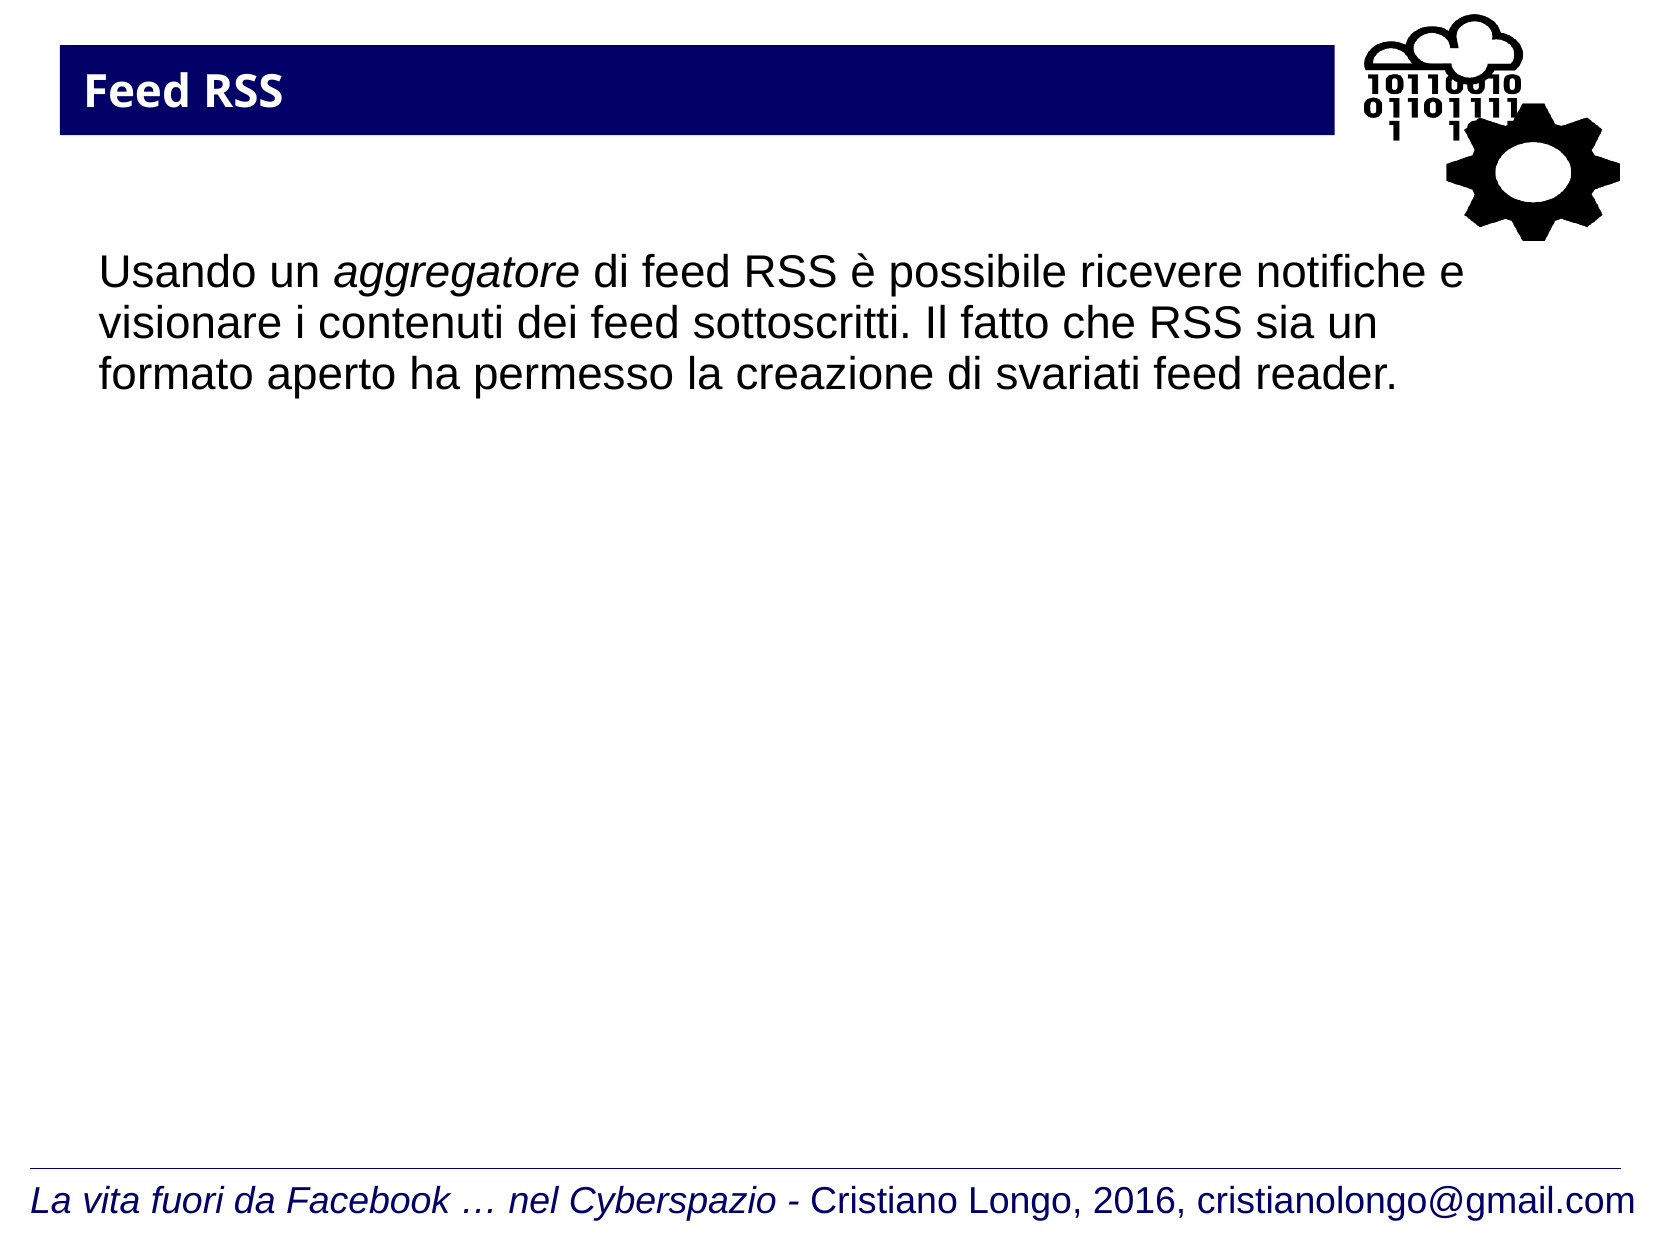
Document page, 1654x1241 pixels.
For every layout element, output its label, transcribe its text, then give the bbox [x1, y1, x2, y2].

text_box Usando un aggregatore di feed RSS è possibile ricevere notifiche e visionare i contenuti dei feed sottoscritti. Il fatto che RSS sia un formato aperto ha permesso la creazione di svariati feed reader. [27, 245, 1528, 516]
text_box La vita fuori da Facebook … nel Cyberspazio - Cristiano Longo, 2016, cristianolongo@gmail.com [15, 1168, 1653, 1241]
picture [1364, 14, 1620, 241]
list Feed RSS [59, 45, 1335, 136]
